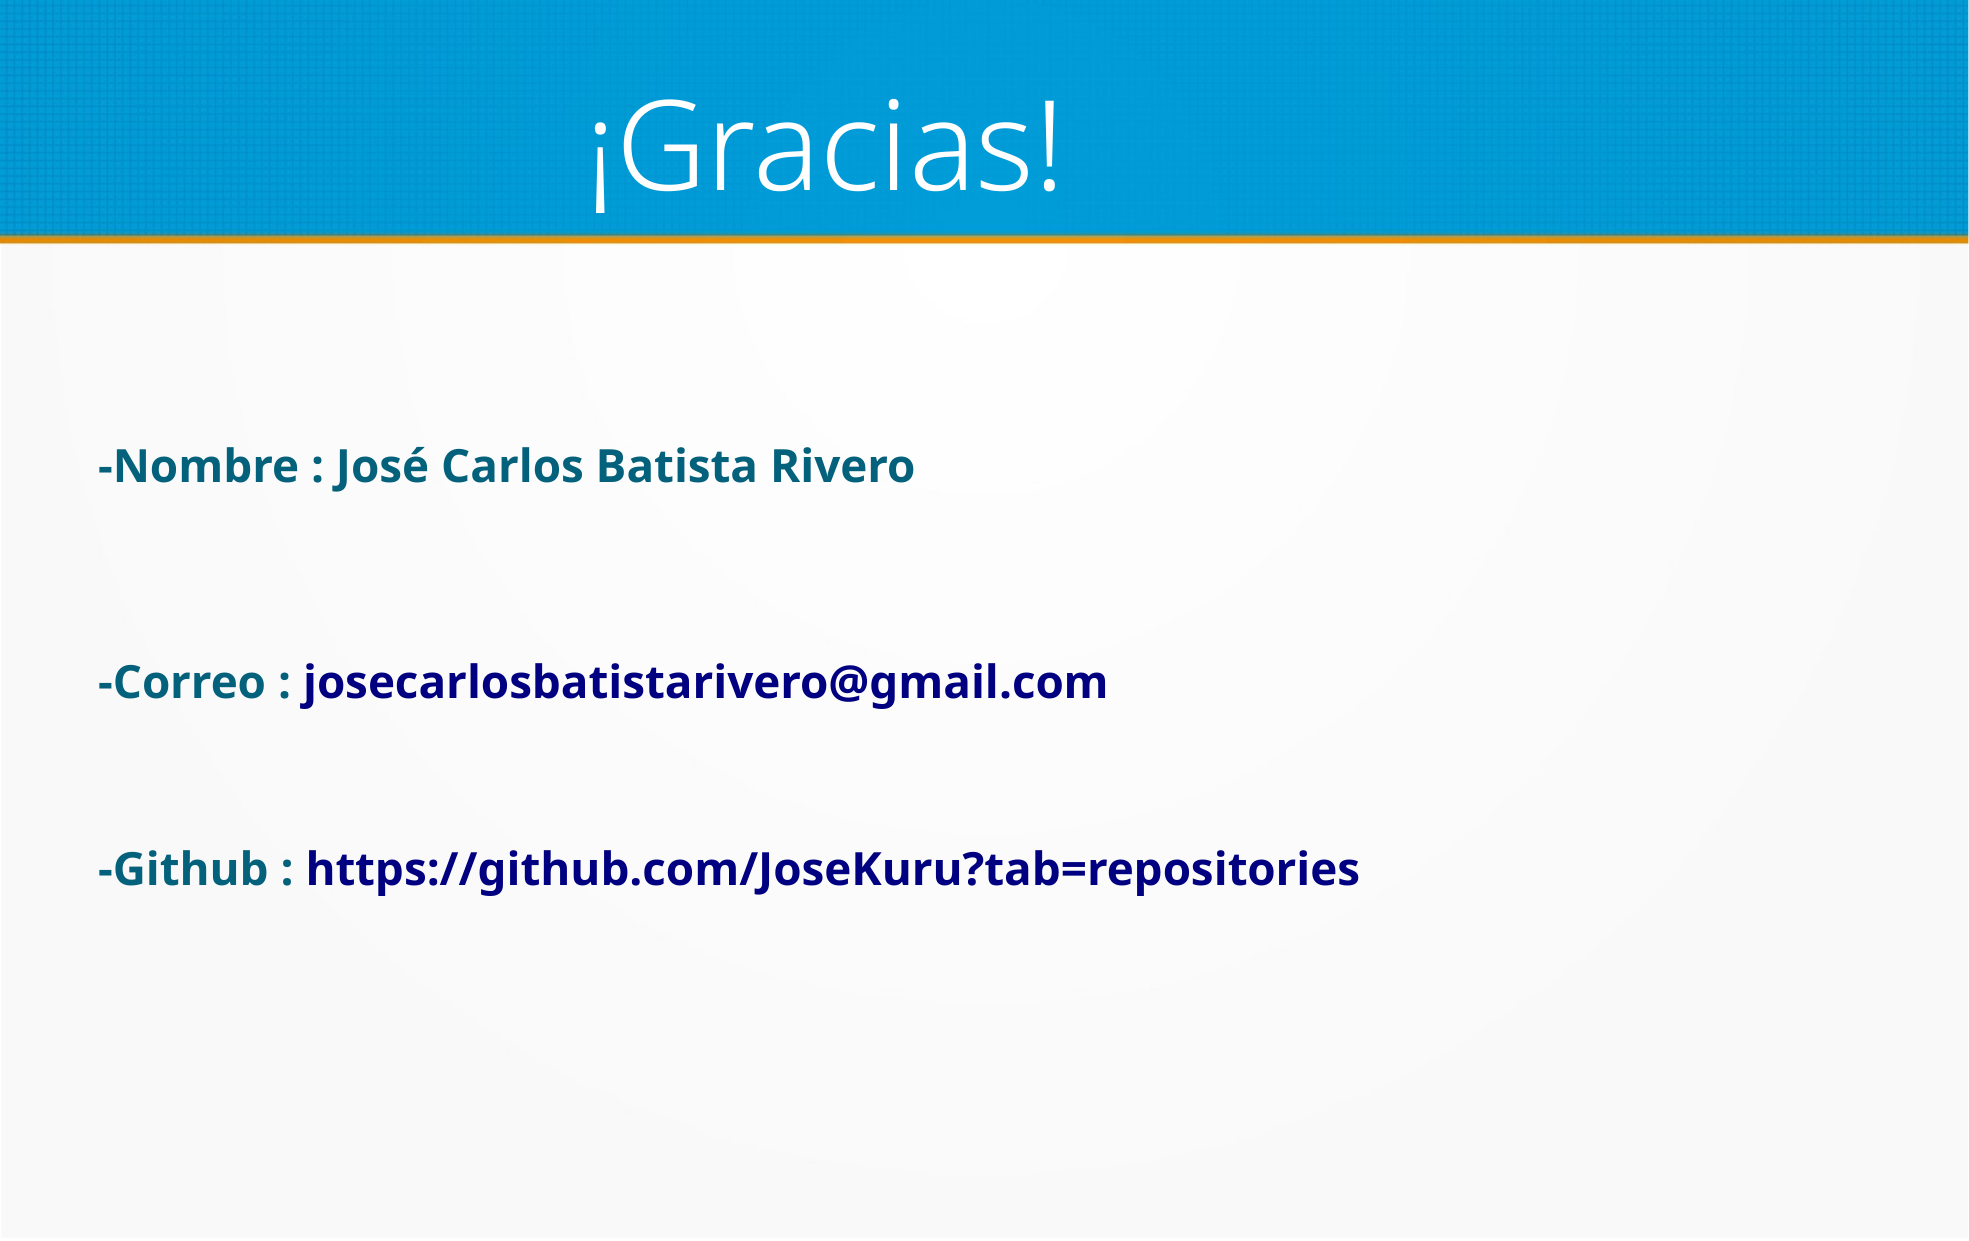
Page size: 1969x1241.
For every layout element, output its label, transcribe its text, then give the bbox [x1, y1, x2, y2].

picture [0, 233, 1969, 1241]
subtitle -Nombre : José Carlos Batista Rivero -Correo : josecarlosbatistarivero@gmail.com -Github : https://github.com/JoseKuru?tab=repositories [98, 314, 1860, 1080]
title ¡Gracias! [98, 19, 1870, 227]
